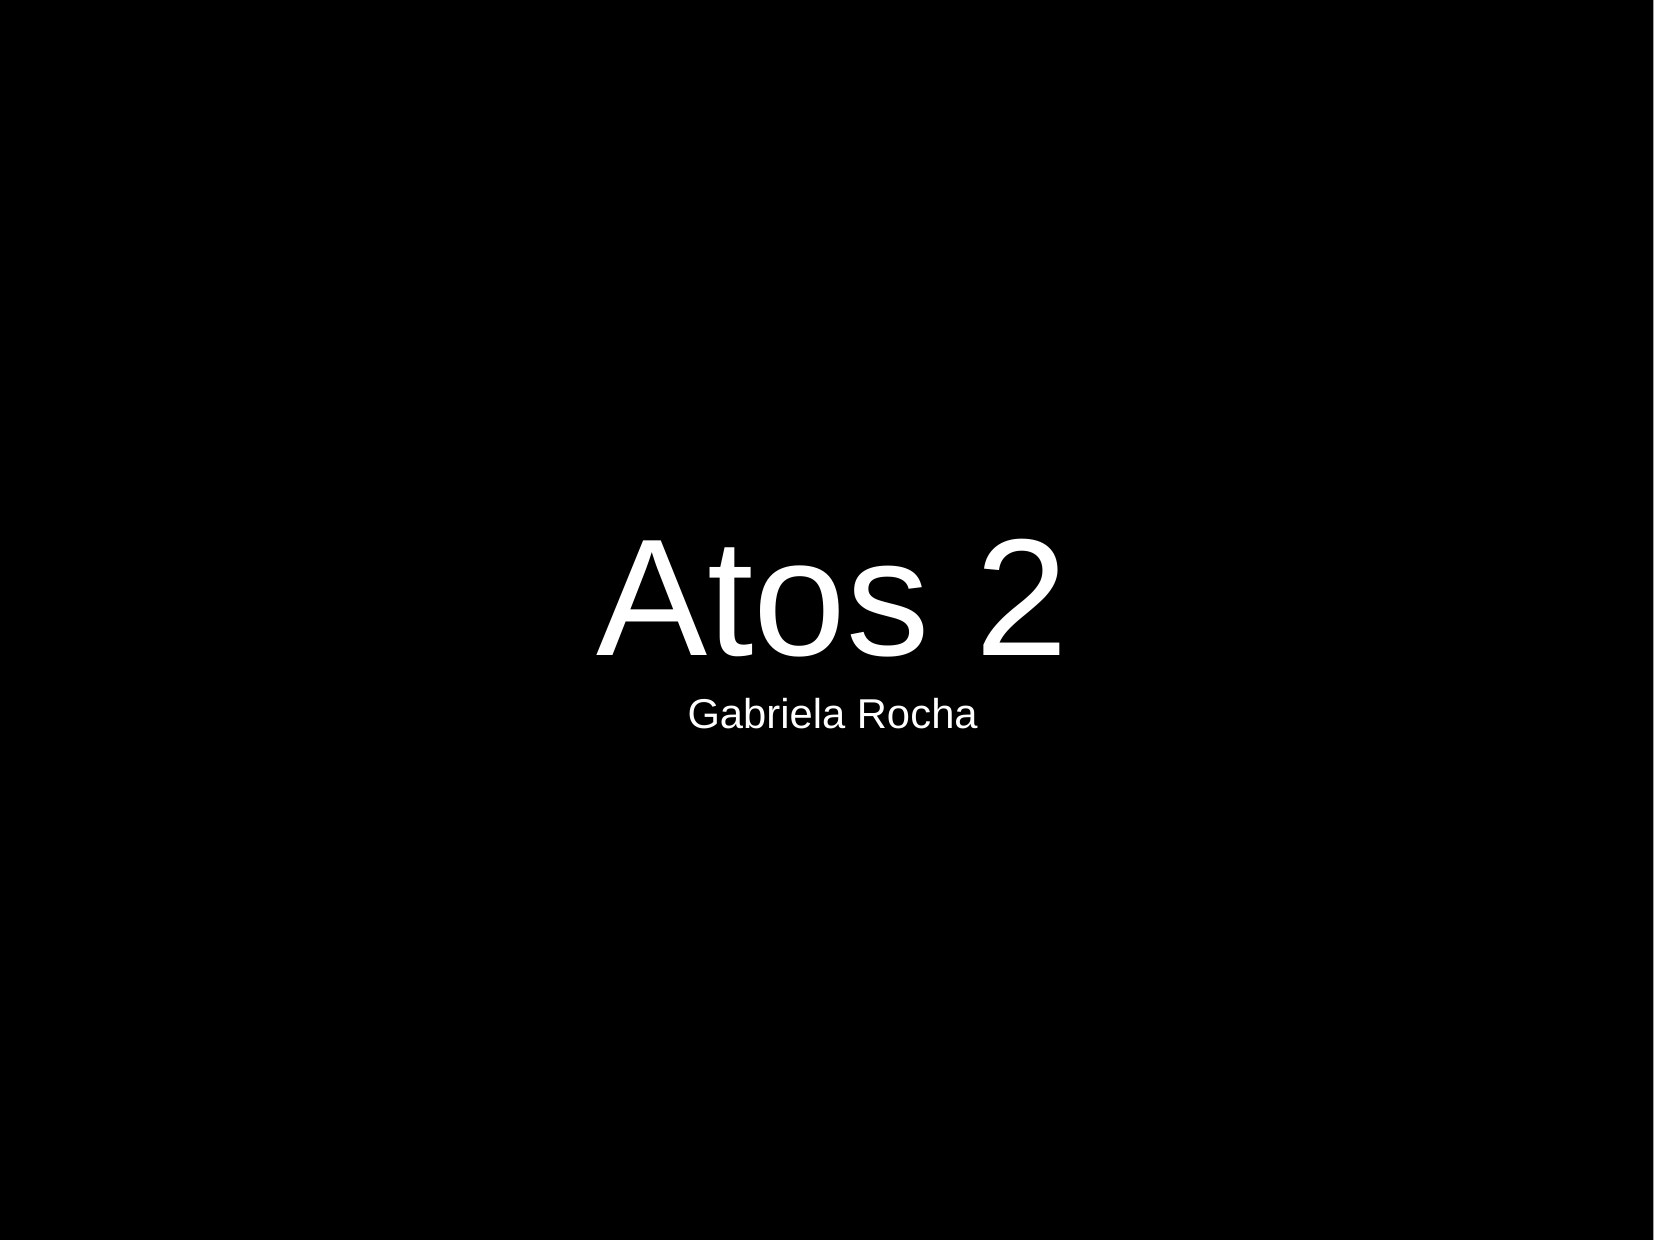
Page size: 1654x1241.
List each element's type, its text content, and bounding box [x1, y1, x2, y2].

subtitle Atos 2 Gabriela Rocha [35, 49, 1630, 1193]
